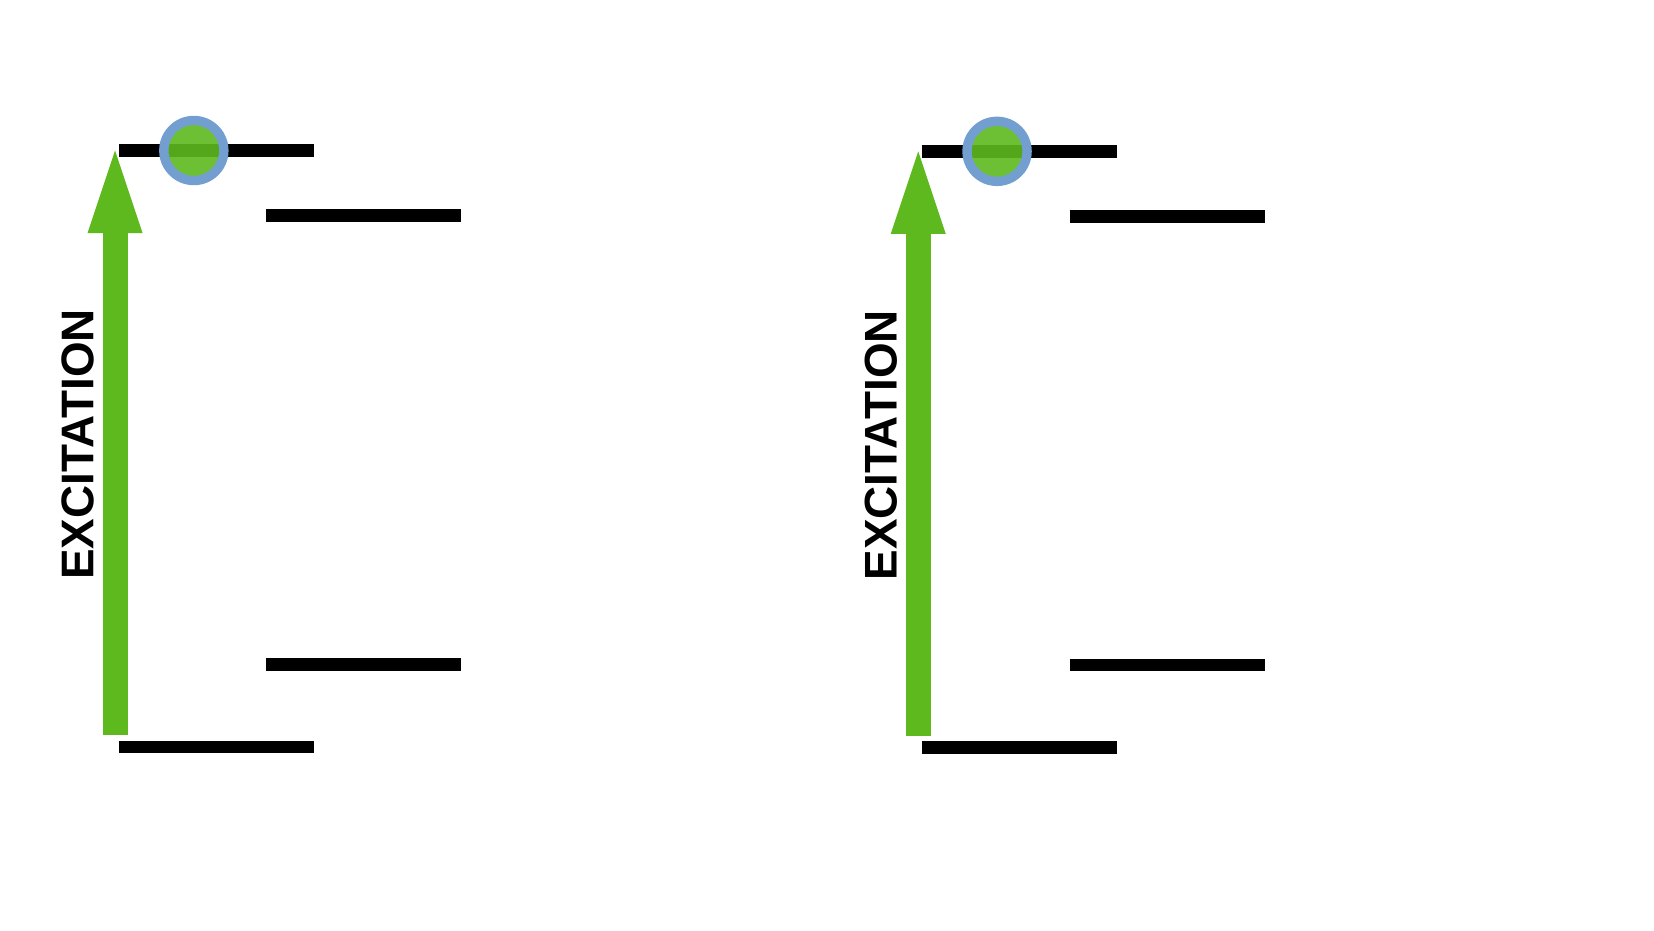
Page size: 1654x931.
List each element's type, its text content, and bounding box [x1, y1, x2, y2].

text_box EXCITATION [847, 190, 914, 701]
text_box EXCITATION [44, 189, 111, 700]
text_box [967, 121, 1028, 182]
text_box [163, 120, 224, 181]
